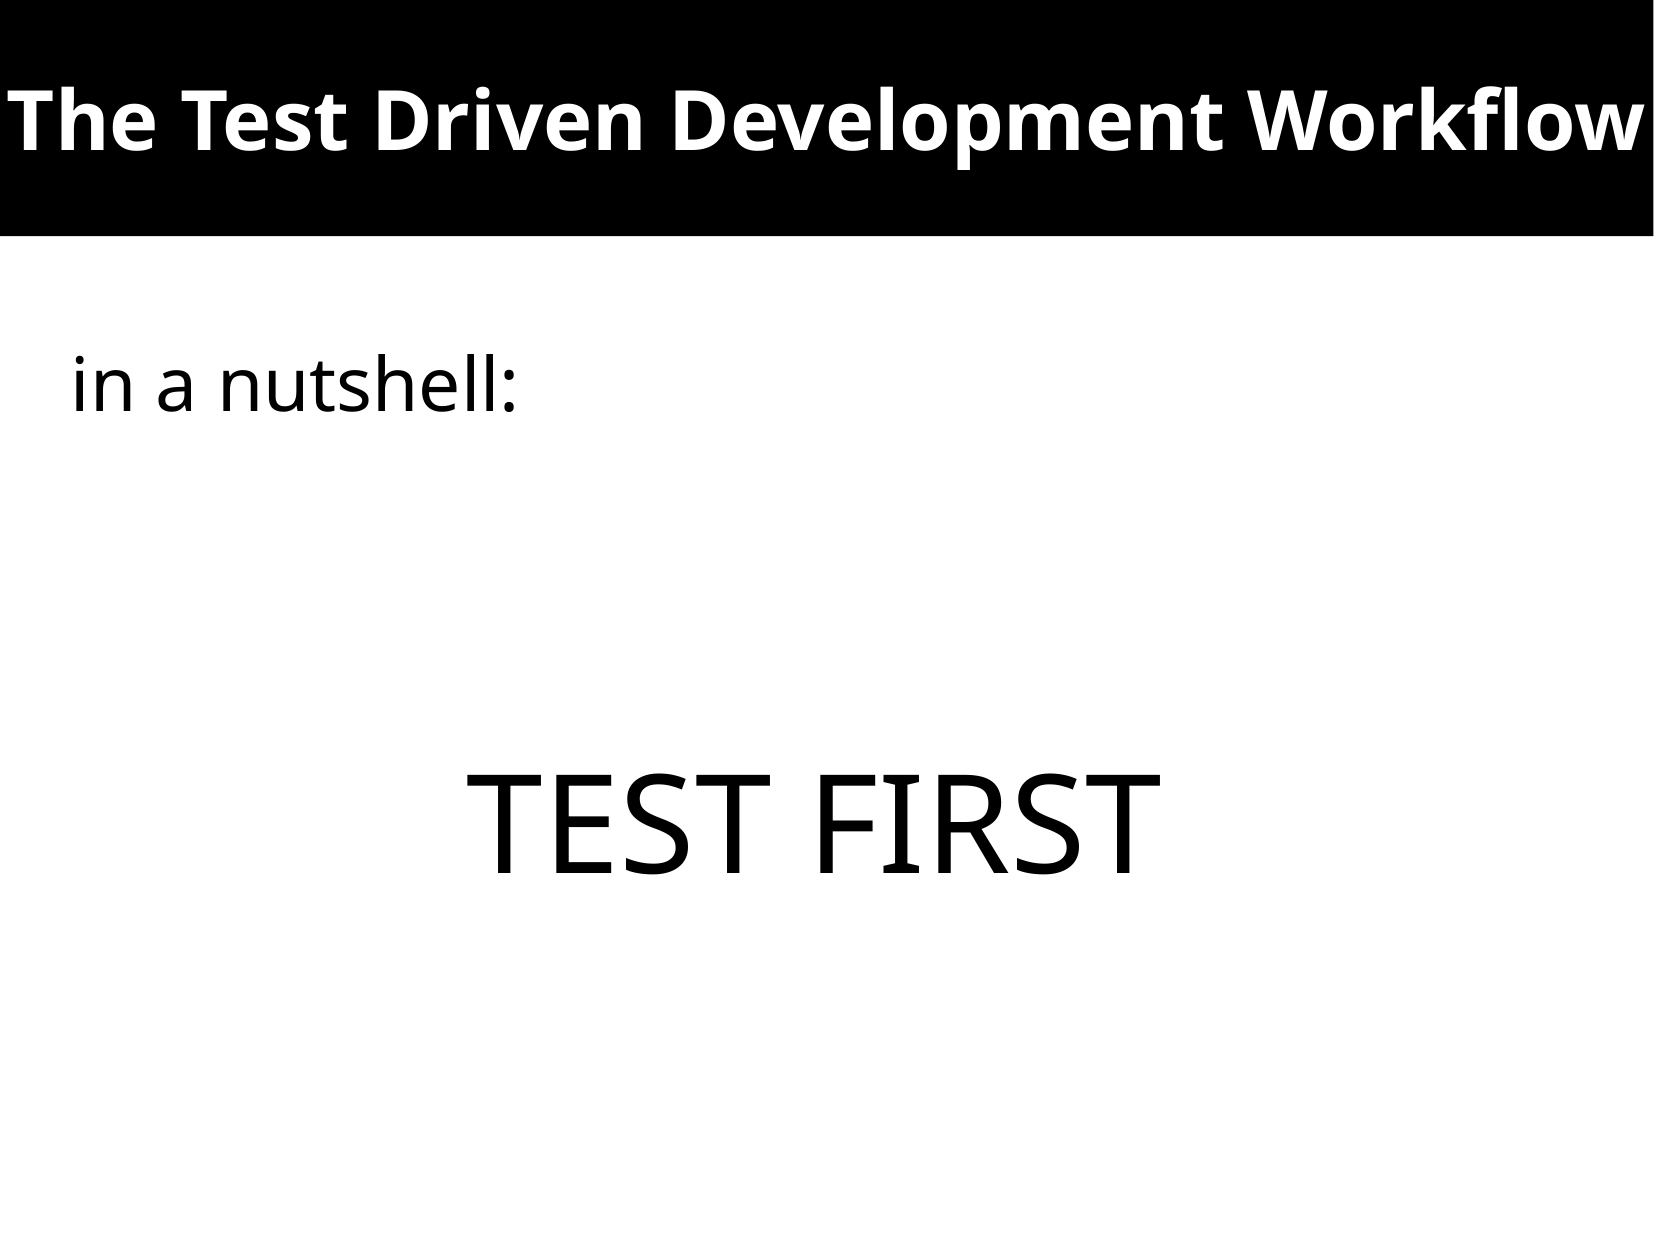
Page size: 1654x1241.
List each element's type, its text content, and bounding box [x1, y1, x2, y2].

subtitle The Test Driven Development Workflow [0, 0, 1654, 237]
text_box in a nutshell: TEST FIRST [70, 330, 1559, 1146]
